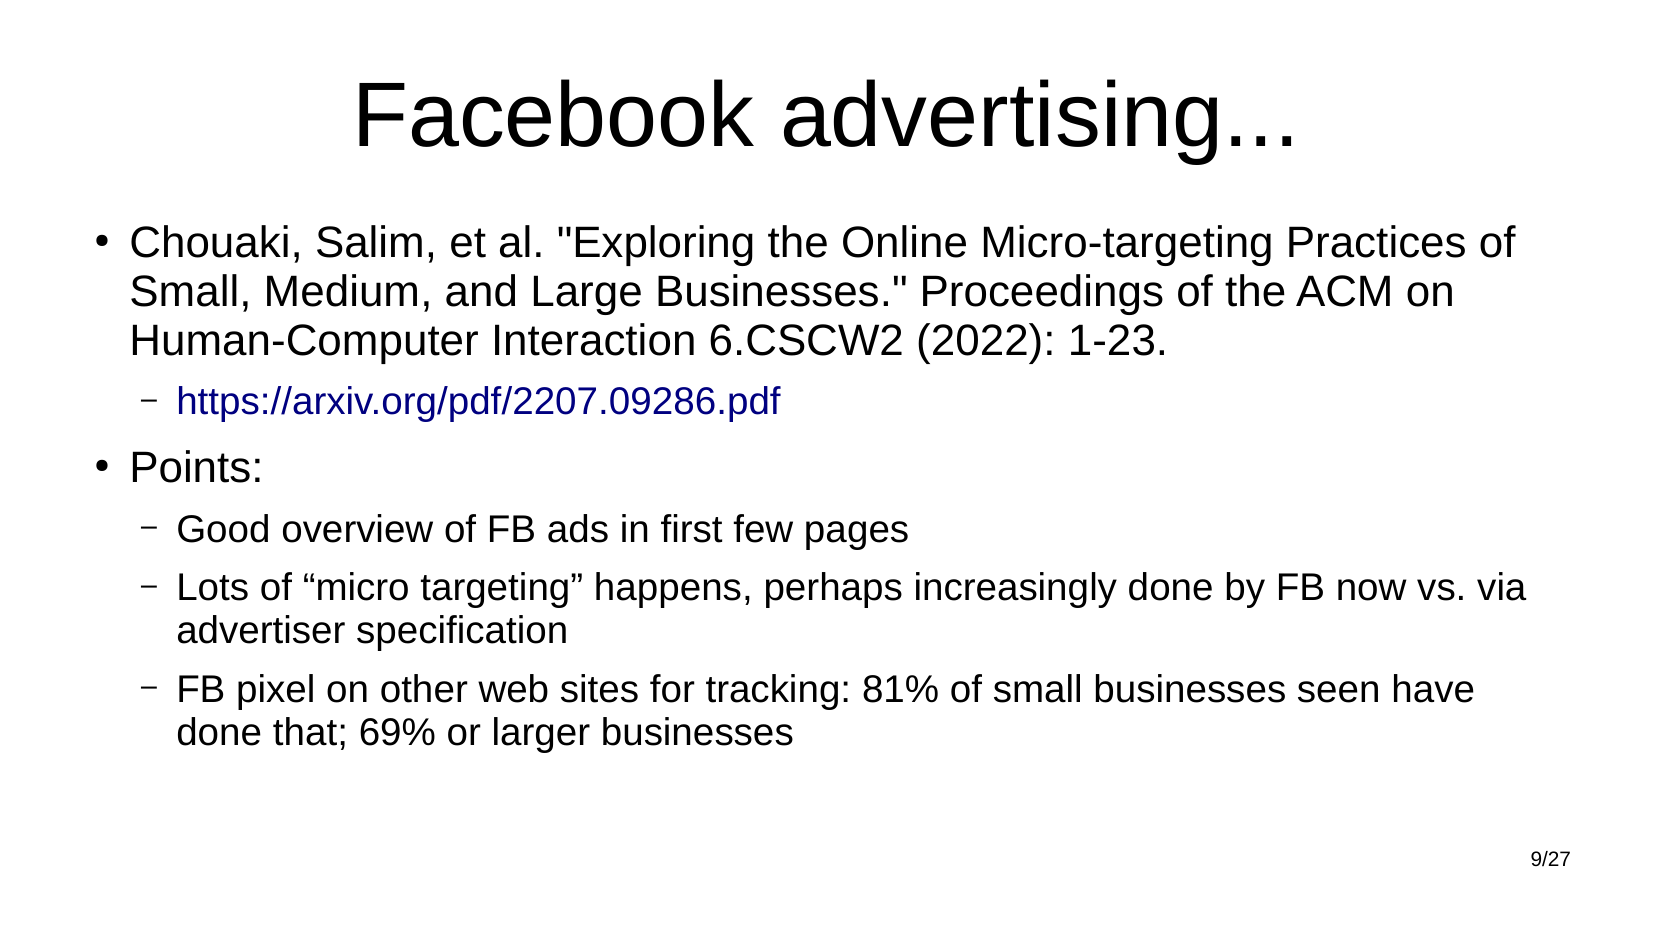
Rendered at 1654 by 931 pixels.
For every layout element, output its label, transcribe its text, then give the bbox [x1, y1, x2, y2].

title Facebook advertising... [82, 37, 1571, 193]
list Chouaki, Salim, et al. "Exploring the Online Micro-targeting Practices of Small, Medium, and Large Businesses." Proceedings of the ACM on Human-Computer Interaction 6.CSCW2 (2022): 1-23. https://arxiv.org/pdf/2207.09286.pdf Points: Good overview of FB ads in first few pages Lots of “micro targeting” happens, perhaps increasingly done by FB now vs. via advertiser specification FB pixel on other web sites for tracking: 81% of small businesses seen have done that; 69% or larger businesses [82, 217, 1571, 758]
